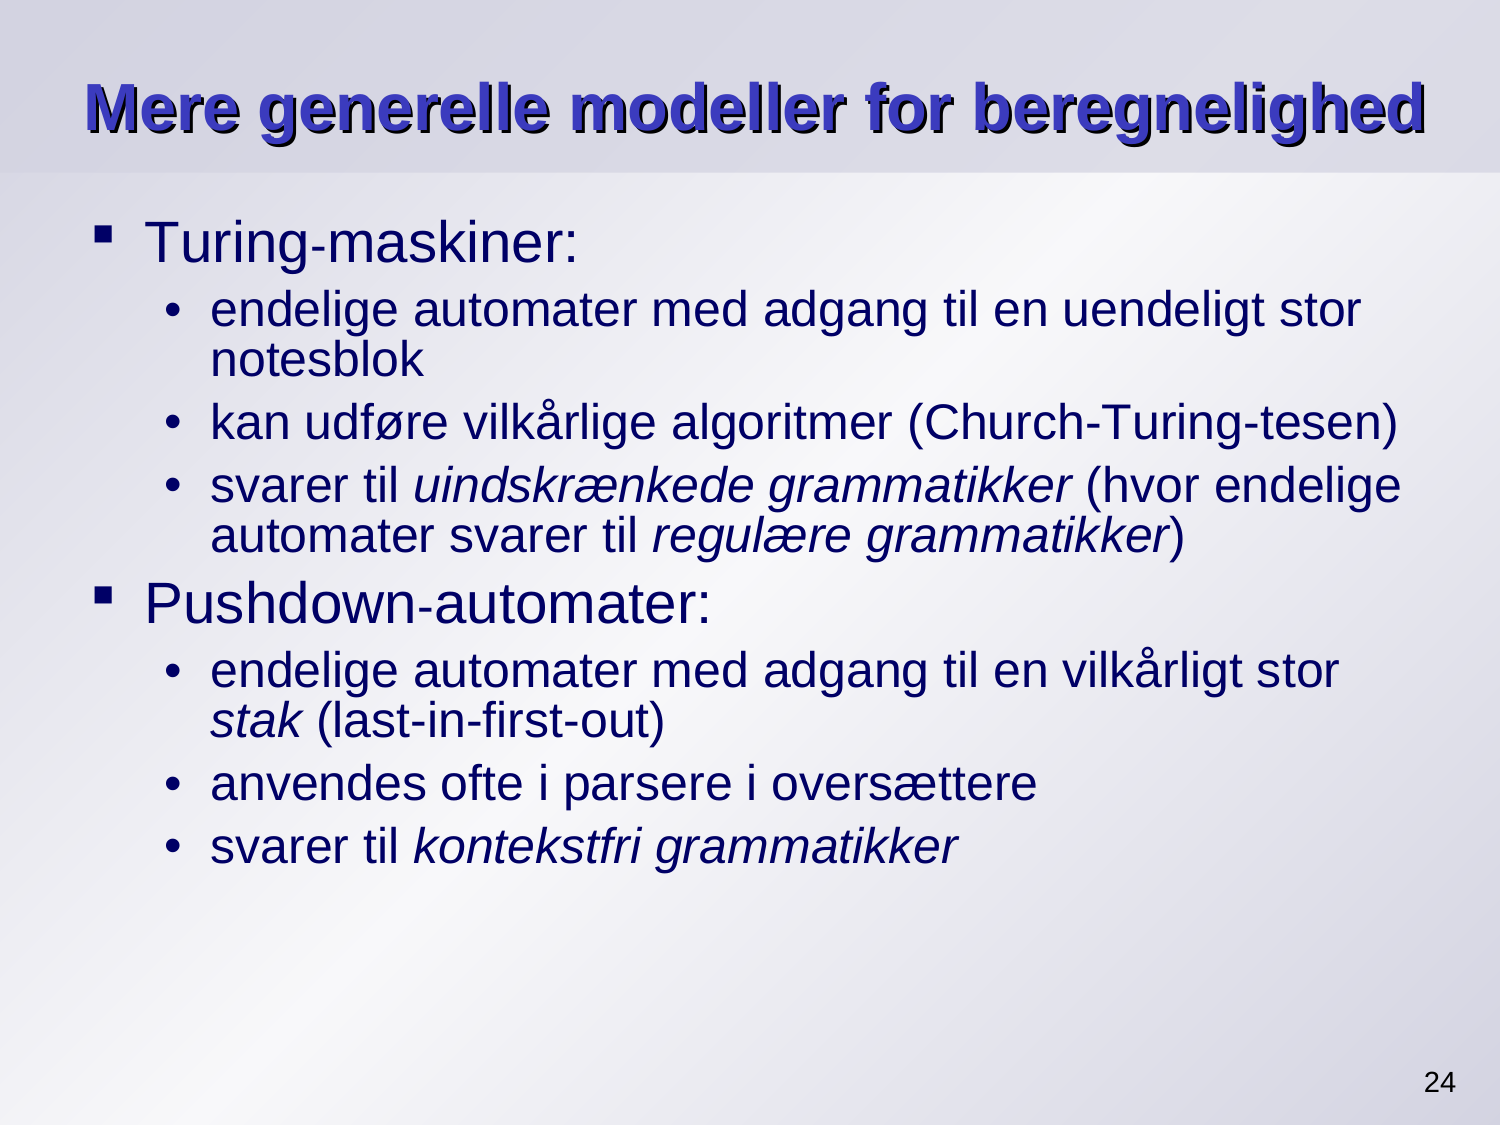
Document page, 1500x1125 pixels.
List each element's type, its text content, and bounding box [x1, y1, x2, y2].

list Turing-maskiner: endelige automater med adgang til en uendeligt stor notesblok kan udføre vilkårlige algoritmer (Church-Turing-tesen) svarer til uindskrænkede grammatikker (hvor endelige automater svarer til regulære grammatikker) Pushdown-automater: endelige automater med adgang til en vilkårligt stor stak (last-in-first-out) anvendes ofte i parsere i oversættere svarer til kontekstfri grammatikker [74, 208, 1459, 1048]
title Mere generelle modeller for beregnelighed [53, 30, 1459, 185]
